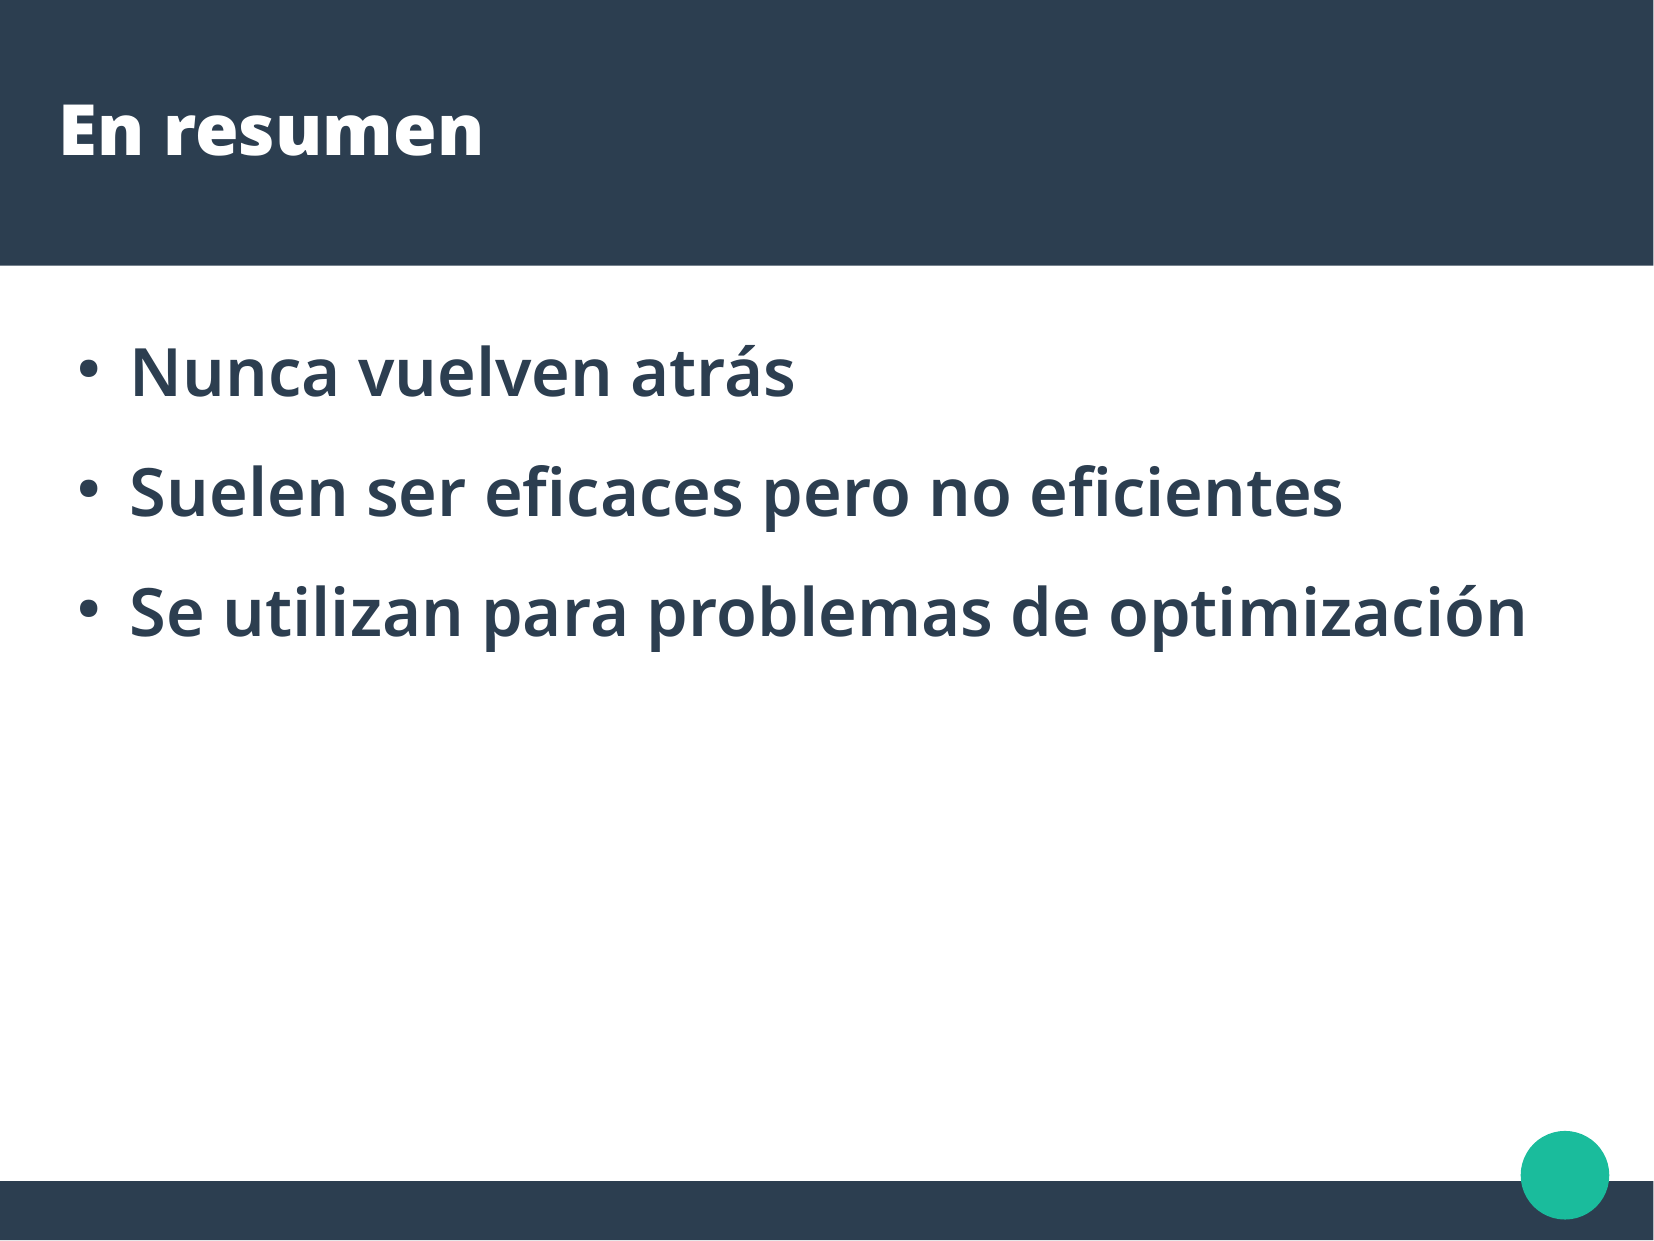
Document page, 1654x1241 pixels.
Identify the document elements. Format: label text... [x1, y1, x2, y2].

list Nunca vuelven atrás Suelen ser eficaces pero no eficientes Se utilizan para problemas de optimización [59, 324, 1595, 1152]
title En resumen [59, 49, 1595, 207]
